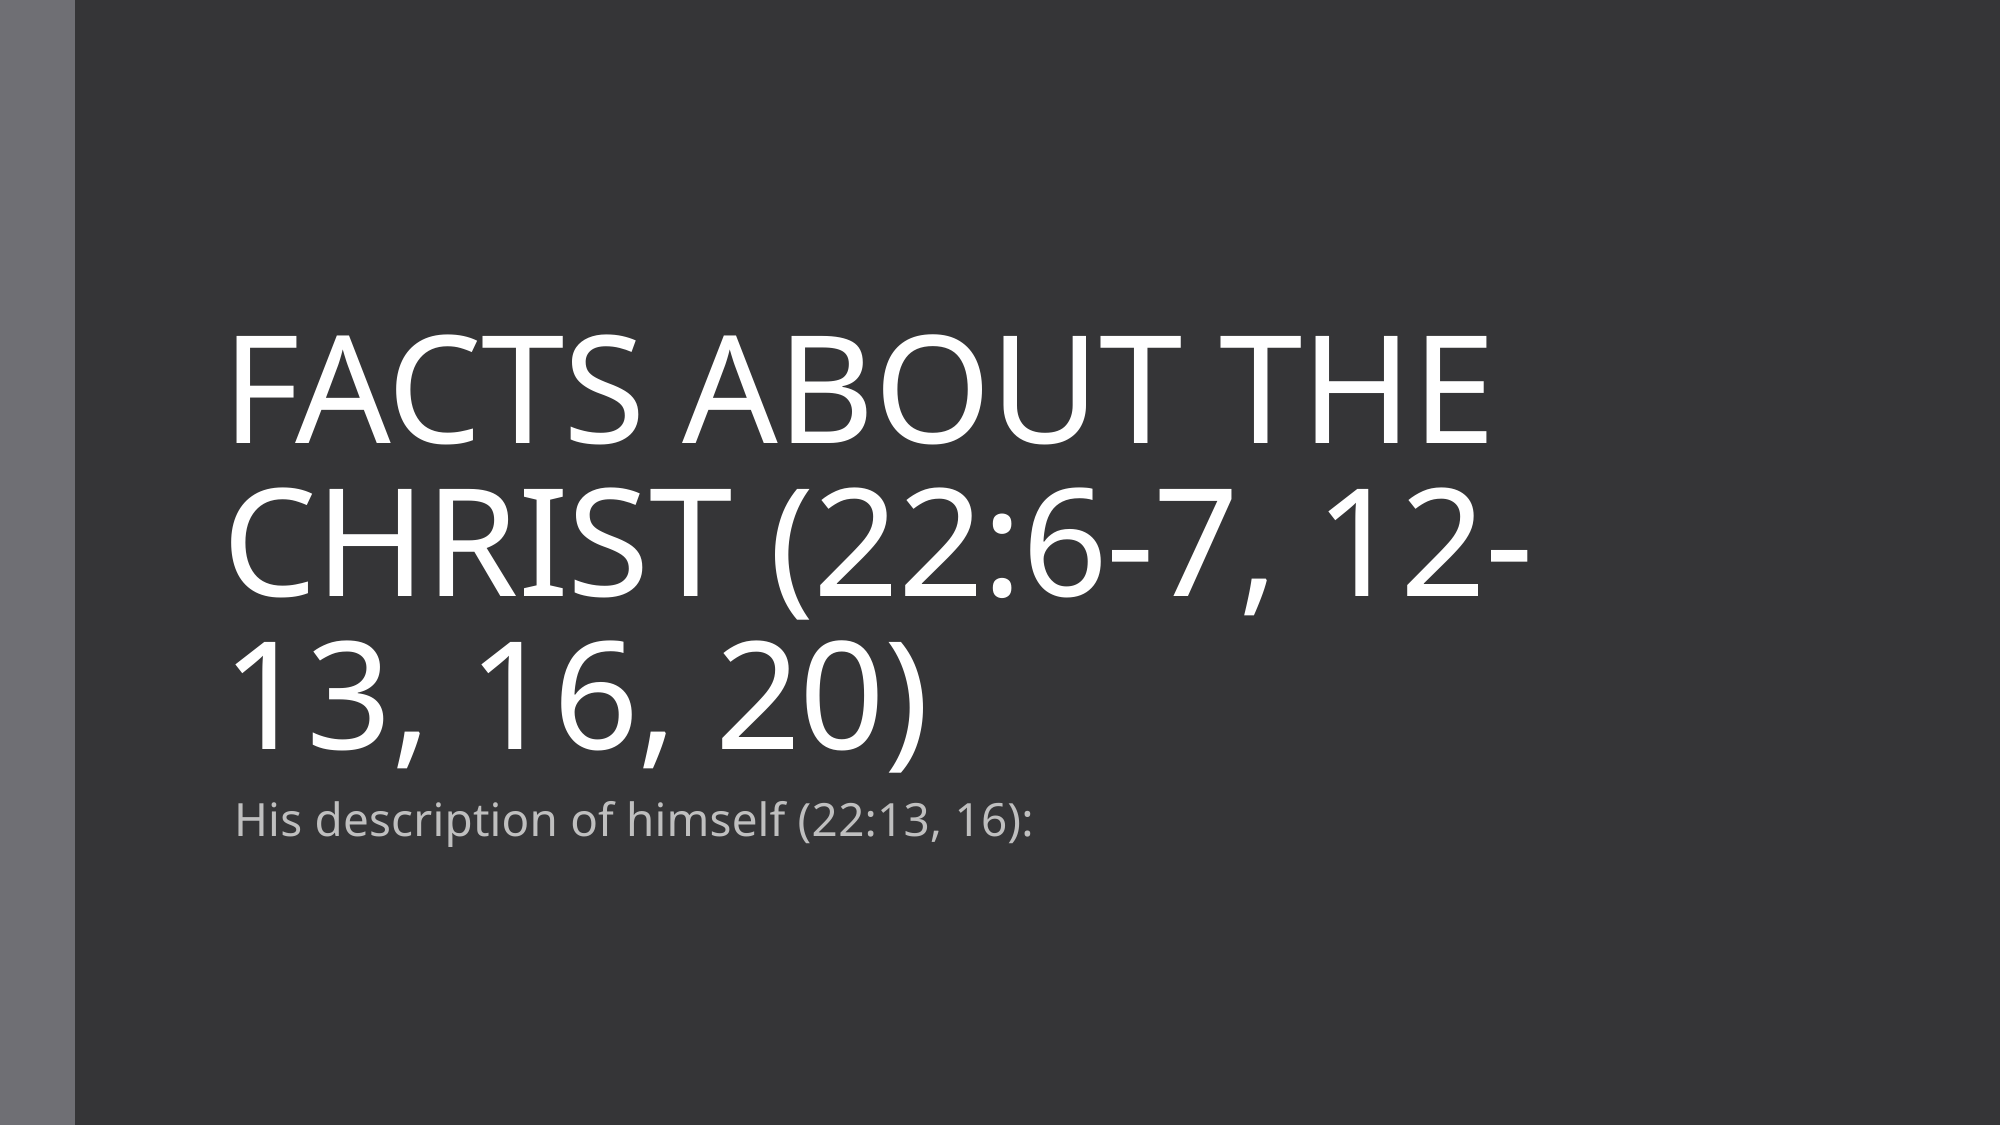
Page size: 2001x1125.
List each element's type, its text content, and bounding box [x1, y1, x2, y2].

subtitle His description of himself (22:13, 16): [206, 787, 1752, 1066]
title FACTS ABOUT THE CHRIST (22:6-7, 12-13, 16, 20) [206, 124, 1752, 787]
